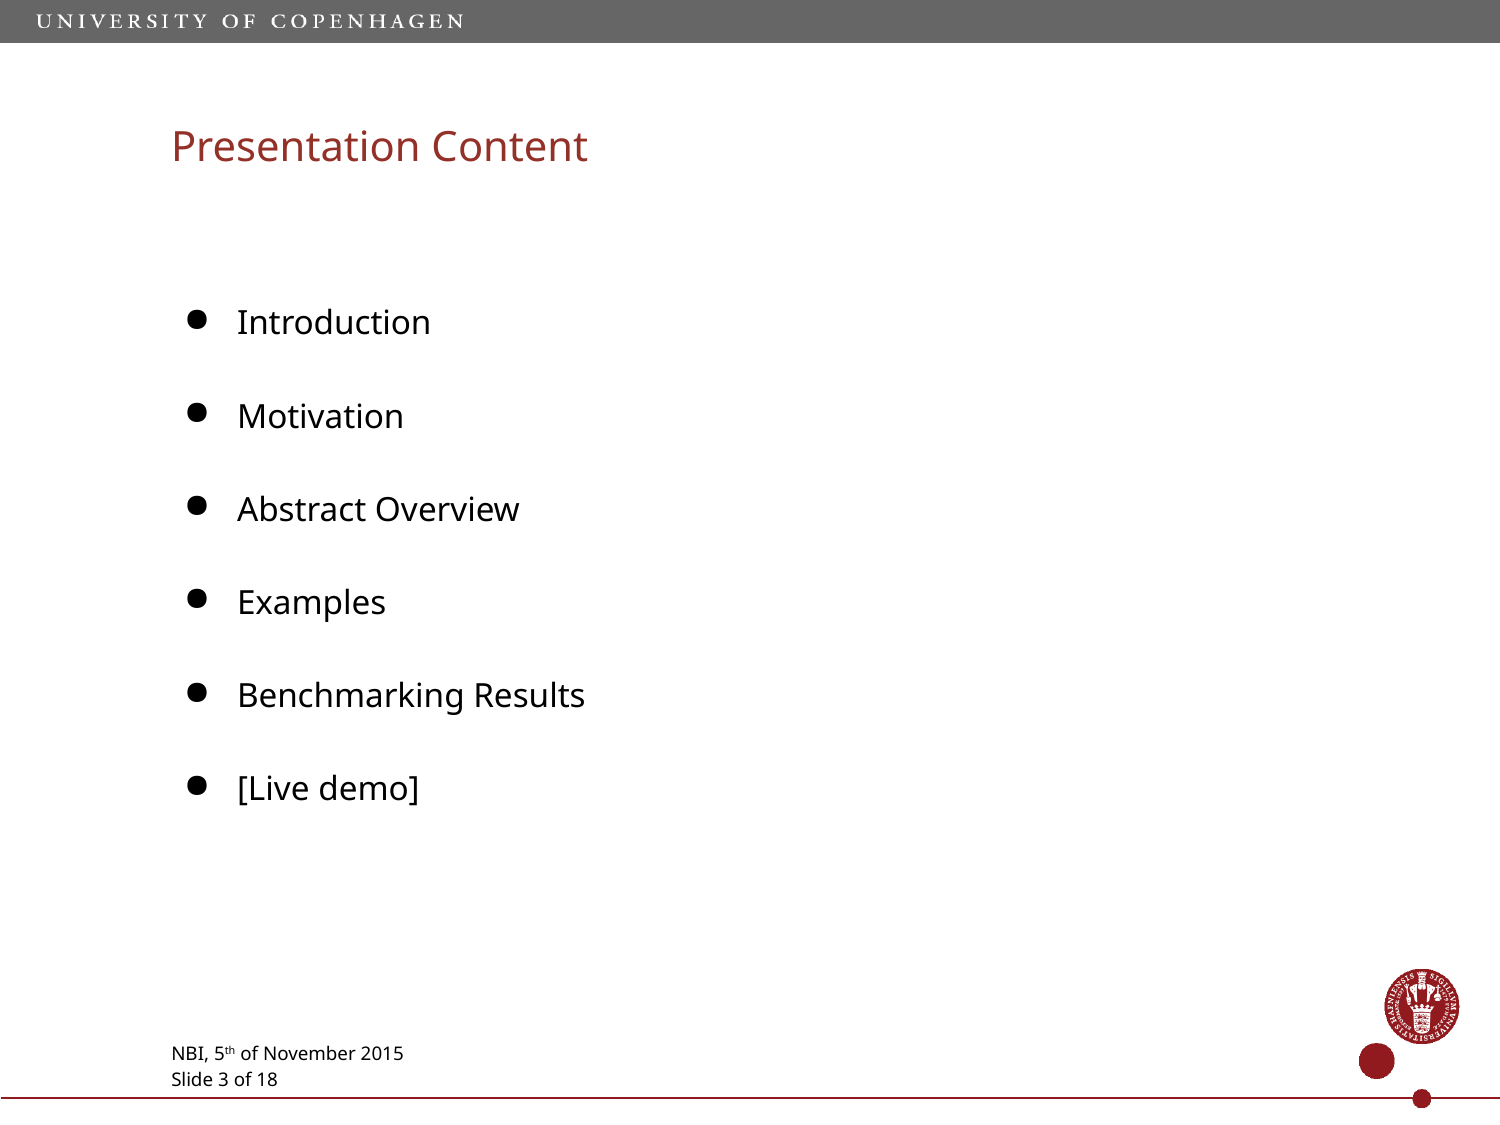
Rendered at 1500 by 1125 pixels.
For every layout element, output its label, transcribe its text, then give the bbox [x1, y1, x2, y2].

slide_number Slide <number> of 18 [171, 1067, 522, 1092]
list Introduction Motivation Abstract Overview Examples Benchmarking Results [Live demo] [166, 301, 1246, 616]
picture [0, 910, 1500, 1122]
slide_number NBI, 5th of November 2015 [171, 1041, 1251, 1066]
title Presentation Content [171, 75, 1250, 171]
